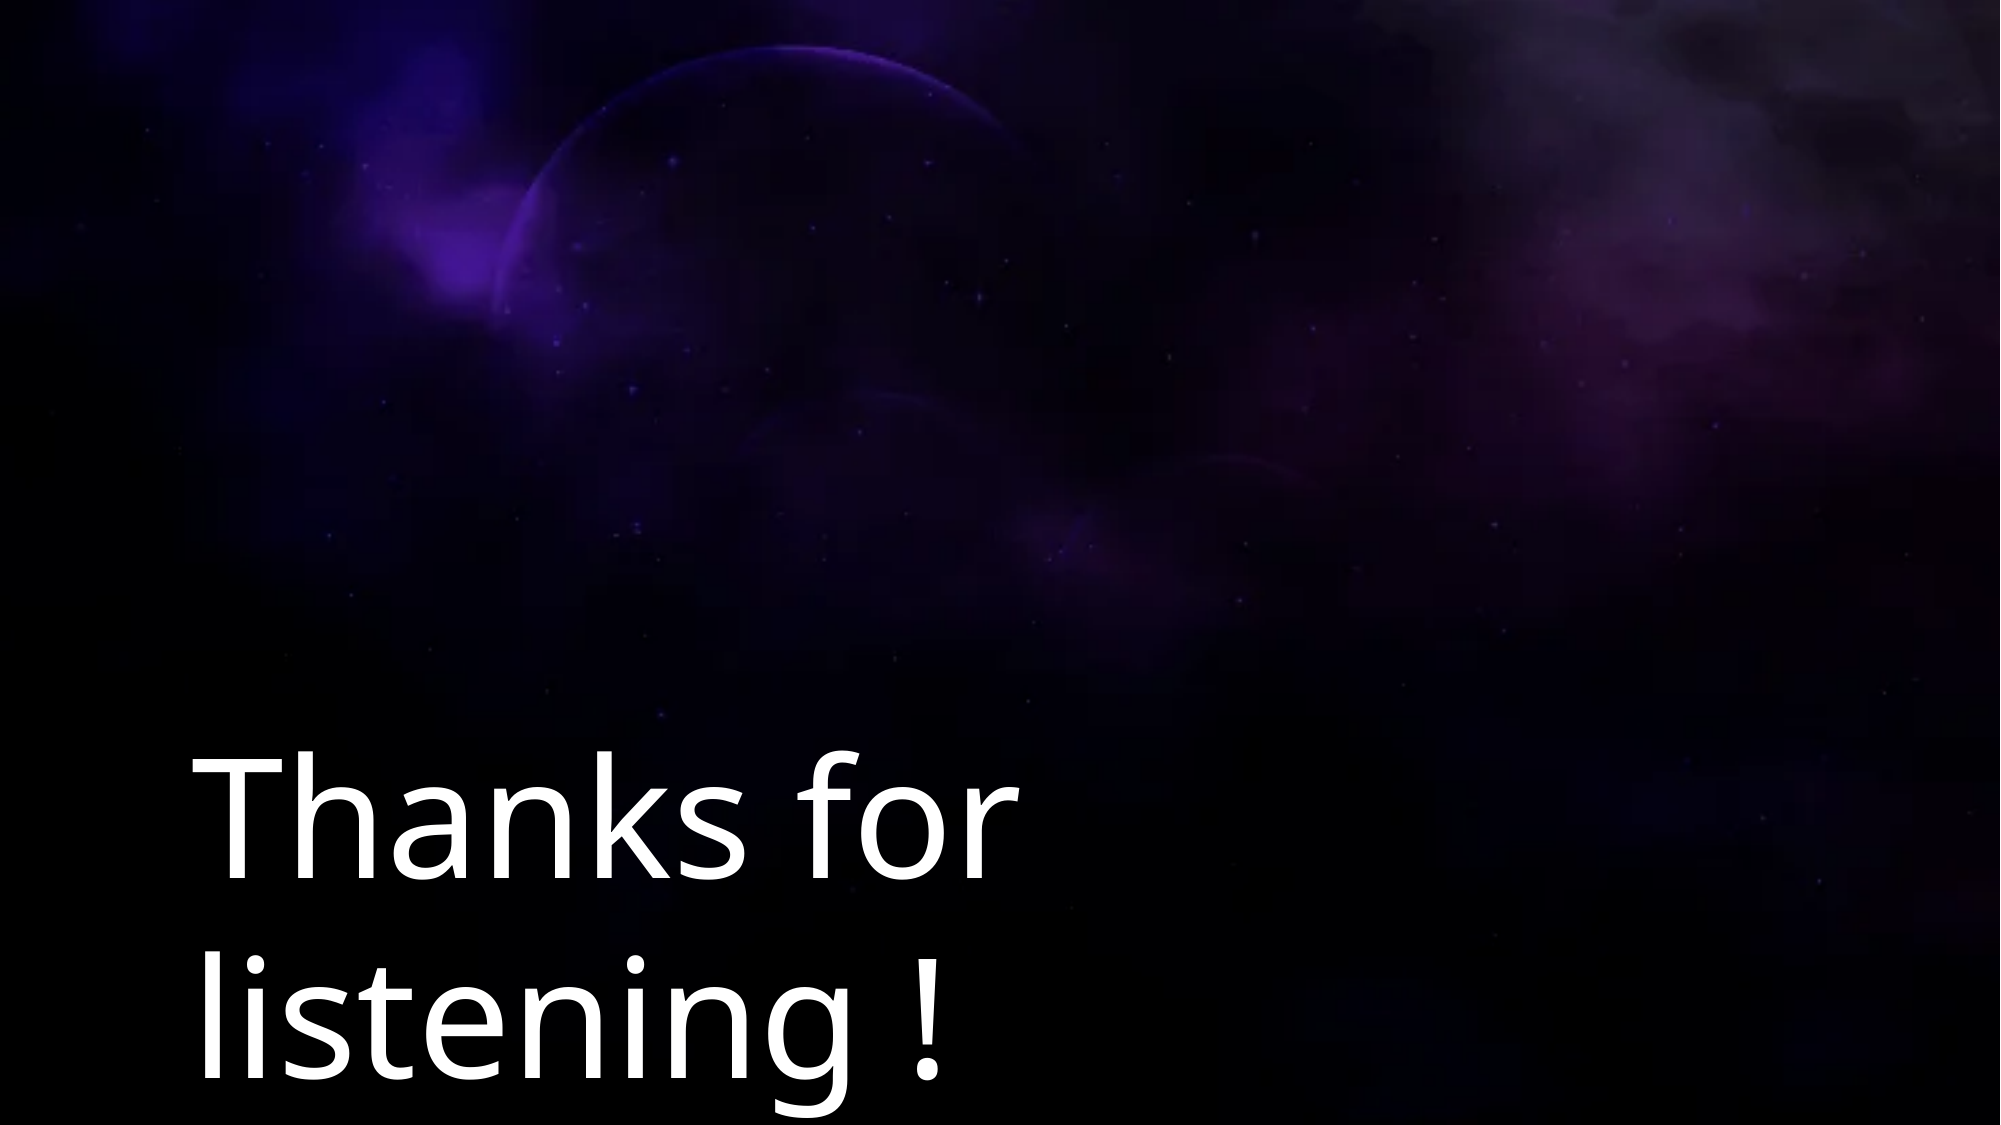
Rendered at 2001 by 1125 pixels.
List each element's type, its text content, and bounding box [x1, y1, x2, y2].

picture [0, 0, 2000, 1125]
text_box Thanks for listening ! [176, 704, 1824, 922]
